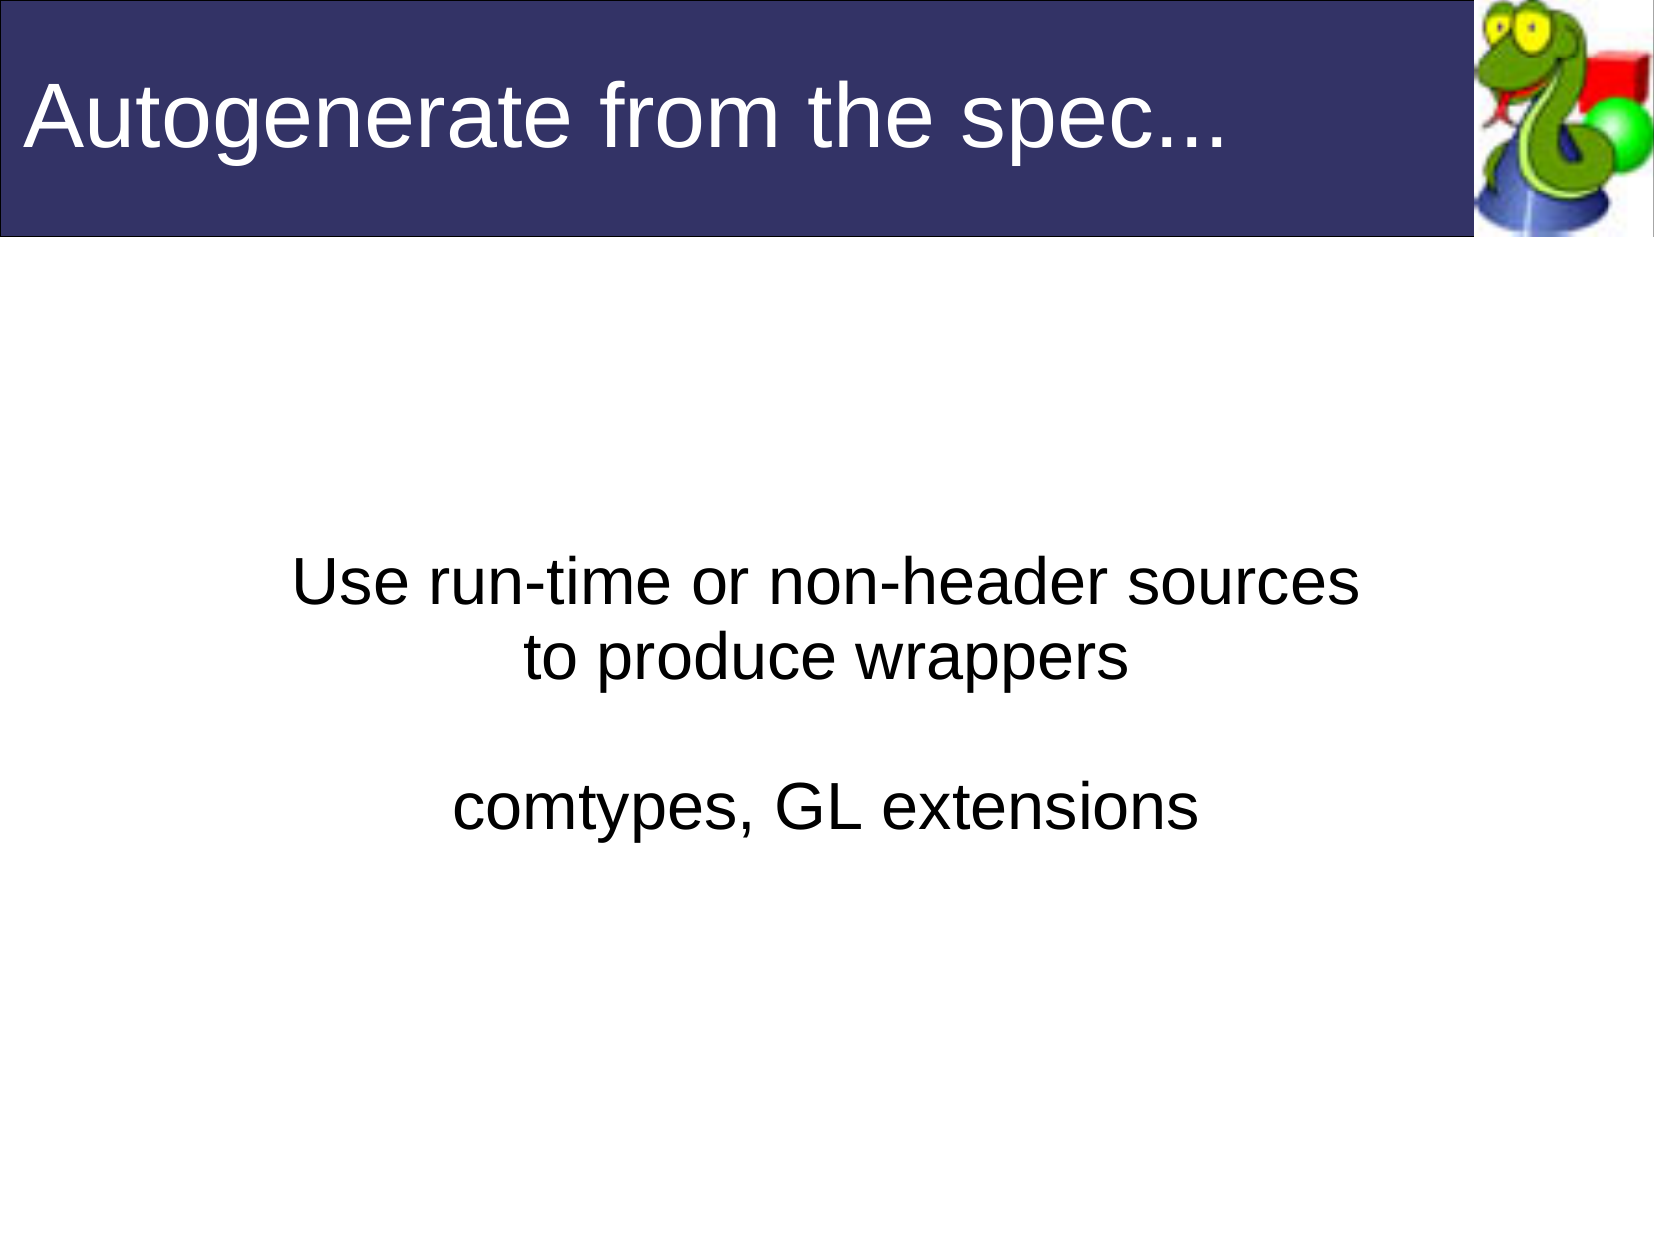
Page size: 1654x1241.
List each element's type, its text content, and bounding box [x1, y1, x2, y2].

title Autogenerate from the spec... [23, 19, 1477, 212]
subtitle Use run-time or non-header sources to produce wrappers comtypes, GL extensions [88, 450, 1565, 938]
picture [1474, 0, 1654, 237]
